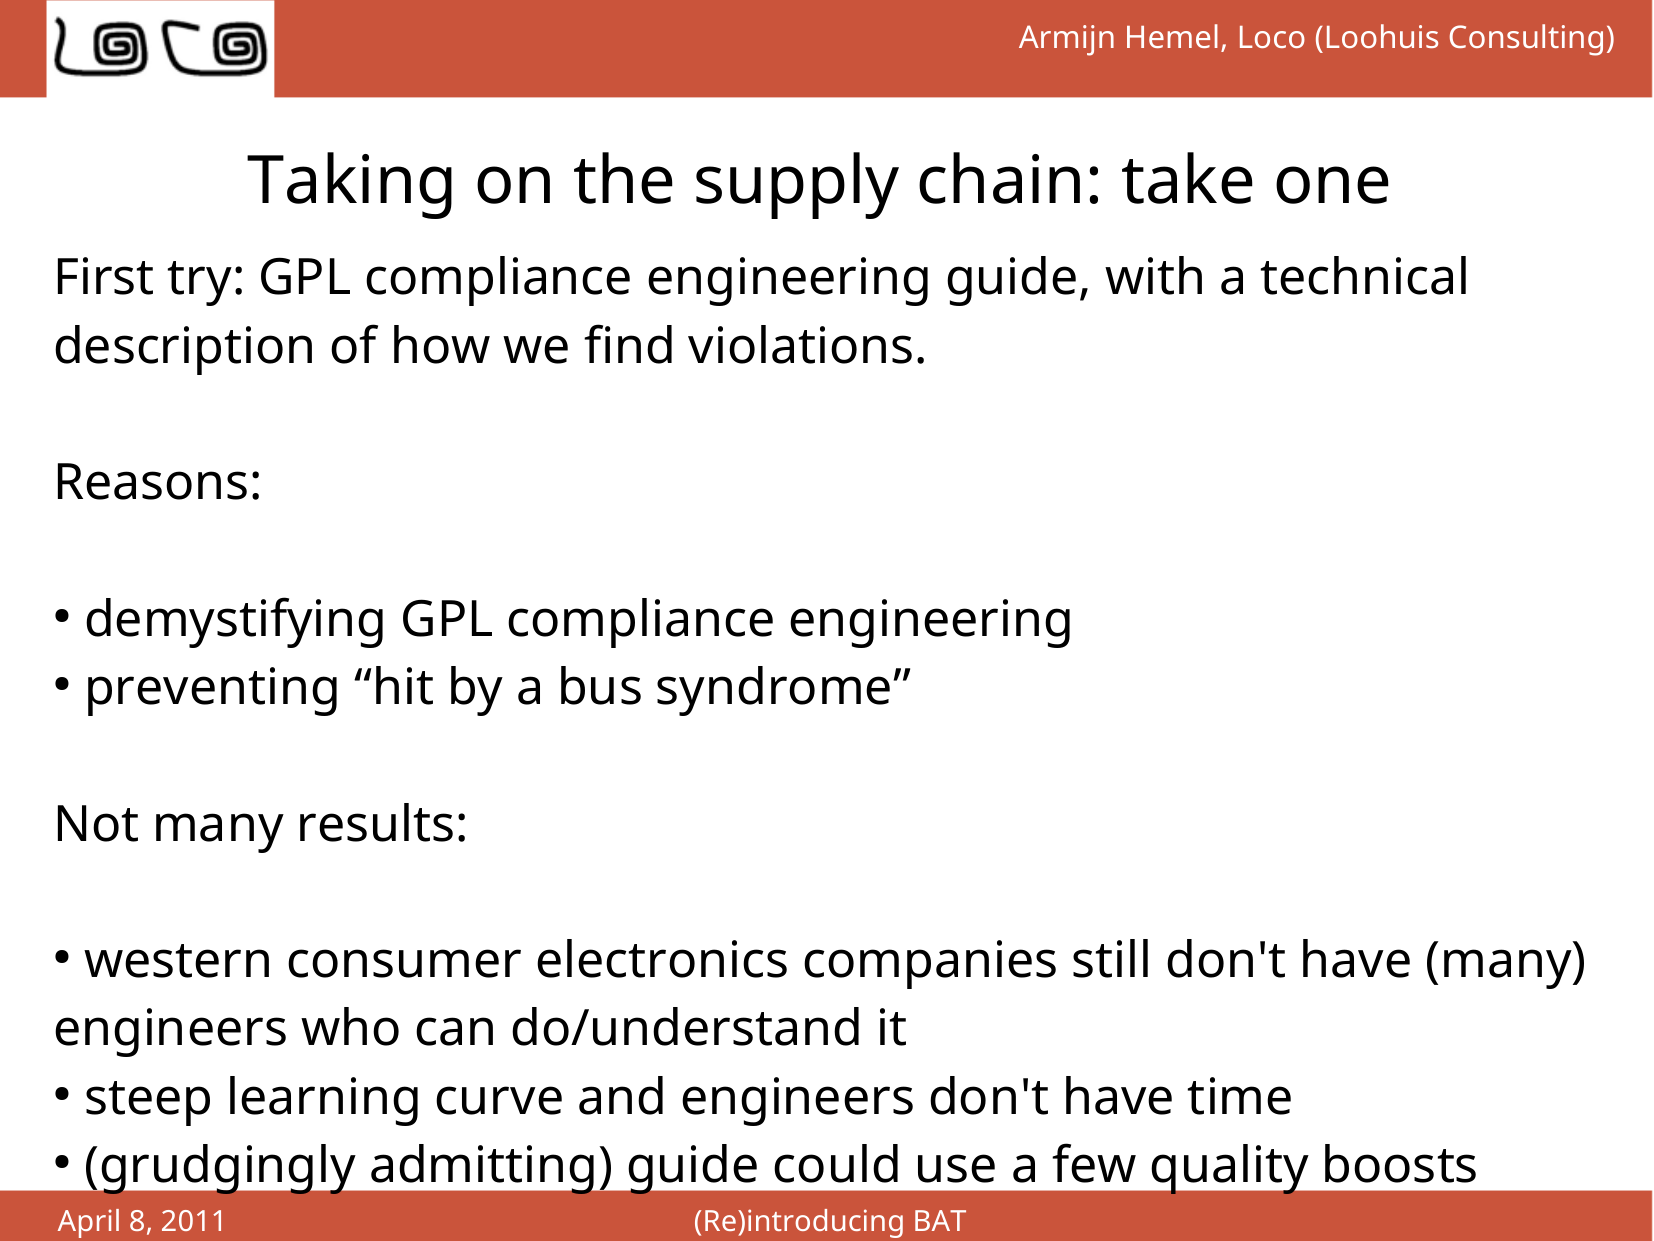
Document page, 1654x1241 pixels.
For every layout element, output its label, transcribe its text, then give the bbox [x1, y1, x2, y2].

picture [0, 0, 1654, 1241]
title Taking on the supply chain: take one [47, 125, 1595, 229]
subtitle First try: GPL compliance engineering guide, with a technical description of how we find violations. Reasons: demystifying GPL compliance engineering preventing “hit by a bus syndrome” Not many results: western consumer electronics companies still don't have (many) engineers who can do/understand it steep learning curve and engineers don't have time (grudgingly admitting) guide could use a few quality boosts [53, 265, 1595, 1173]
